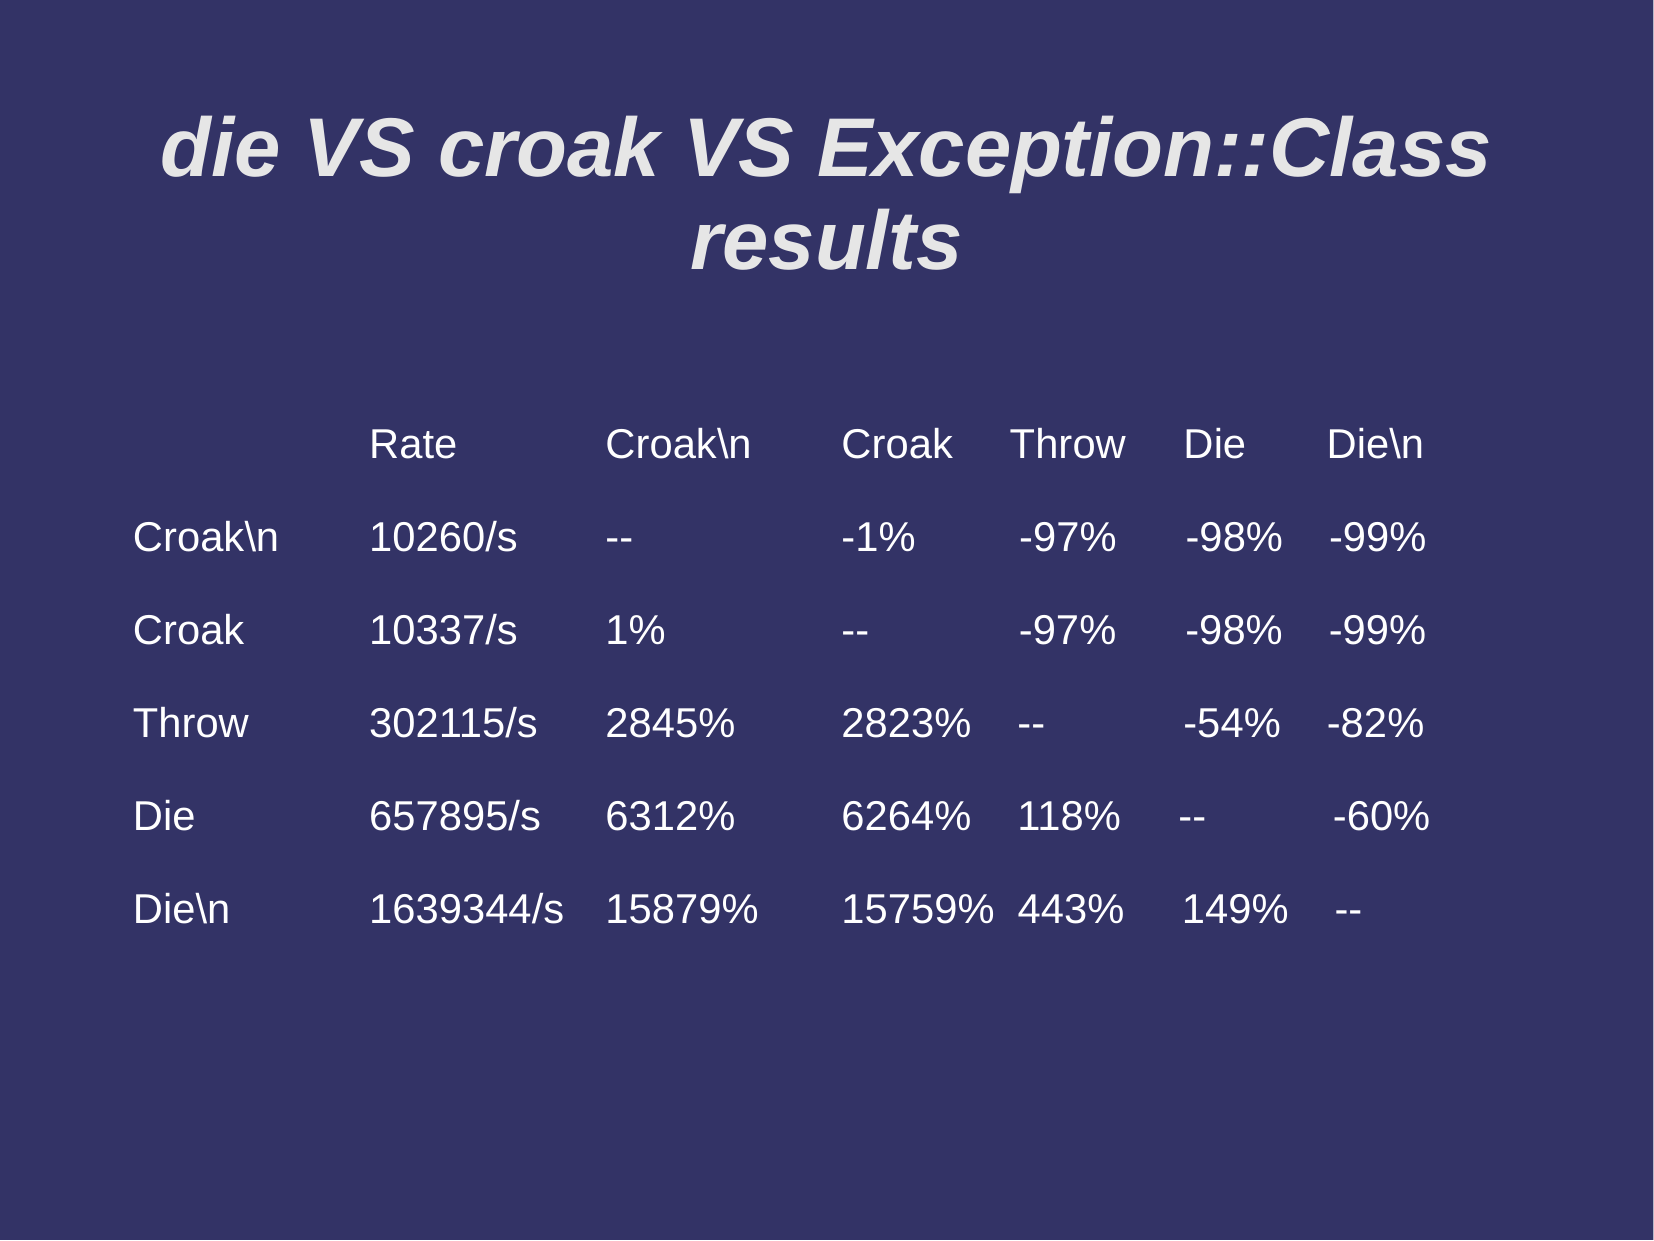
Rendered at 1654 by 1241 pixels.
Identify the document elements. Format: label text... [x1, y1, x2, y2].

text_box Rate Croak\n Croak Throw Die Die\n Croak\n 10260/s -- -1% -97% -98% -99% Croak 10337/s 1% -- -97% -98% -99% Throw 302115/s 2845% 2823% -- -54% -82% Die 657895/s 6312% 6264% 118% -- -60% Die\n 1639344/s 15879% 15759% 443% 149% -- [118, 413, 1536, 990]
title die VS croak VS Exception::Class results [118, 90, 1536, 298]
